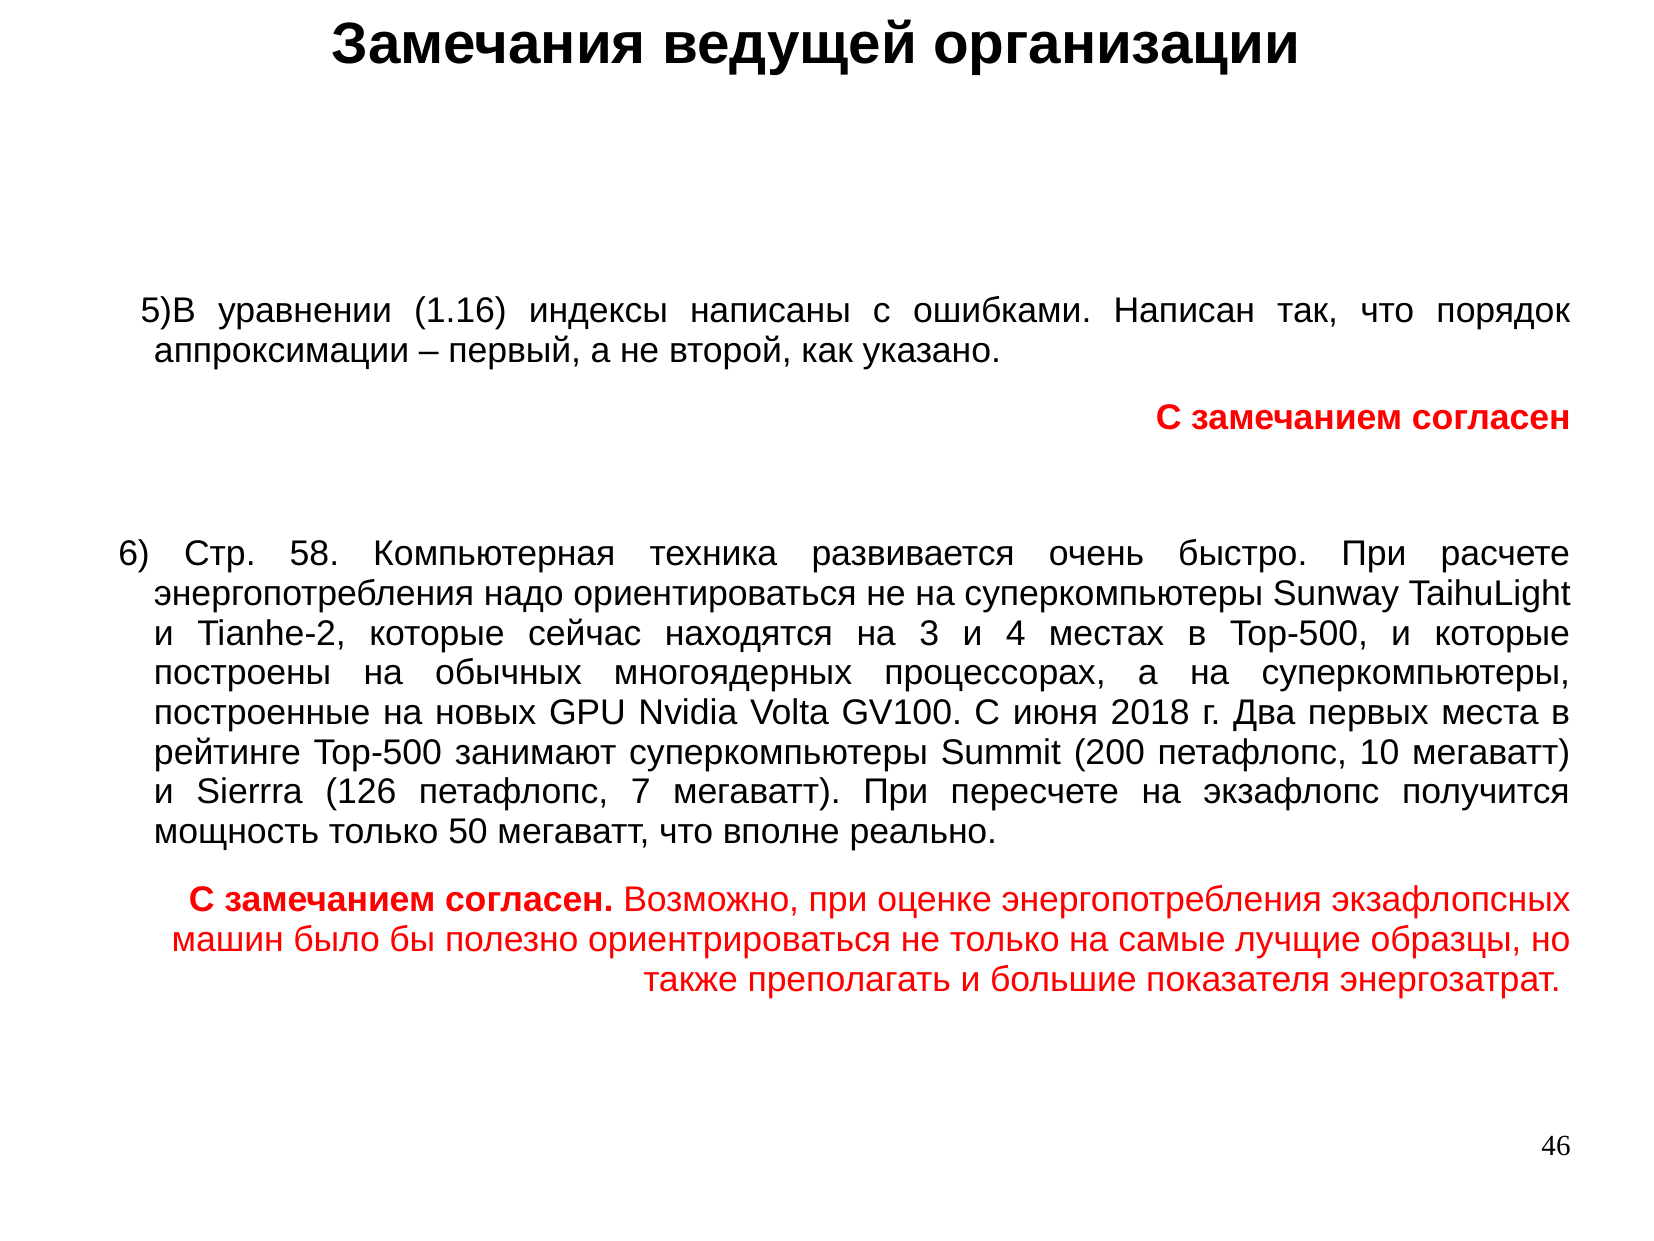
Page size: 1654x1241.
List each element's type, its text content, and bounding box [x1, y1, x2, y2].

list 5)В уравнении (1.16) индексы написаны с ошибками. Написан так, что порядок аппроксимации – первый, а не второй, как указано. С замечанием согласен 6) Стр. 58. Компьютерная техника развивается очень быстро. При расчете энергопотребления надо ориентироваться не на суперкомпьютеры Sunway TaihuLight и Tianhe-2, которые сейчас находятся на 3 и 4 местах в Top-500, и которые построены на обычных многоядерных процессорах, а на суперкомпьютеры, построенные на новых GPU Nvidia Volta GV100. С июня 2018 г. Два первых места в рейтинге Top-500 занимают суперкомпьютеры Summit (200 петафлопс, 10 мегаватт) и Sierrra (126 петафлопс, 7 мегаватт). При пересчете на экзафлопс получится мощность только 50 мегаватт, что вполне реально. С замечанием согласен. Возможно, при оценке энергопотребления экзафлопсных машин было бы полезно ориентрироваться не только на самые лучщие образцы, но также преполагать и большие показателя энергозатрат. [82, 290, 1571, 1010]
title Замечания ведущей организации [71, 0, 1561, 148]
